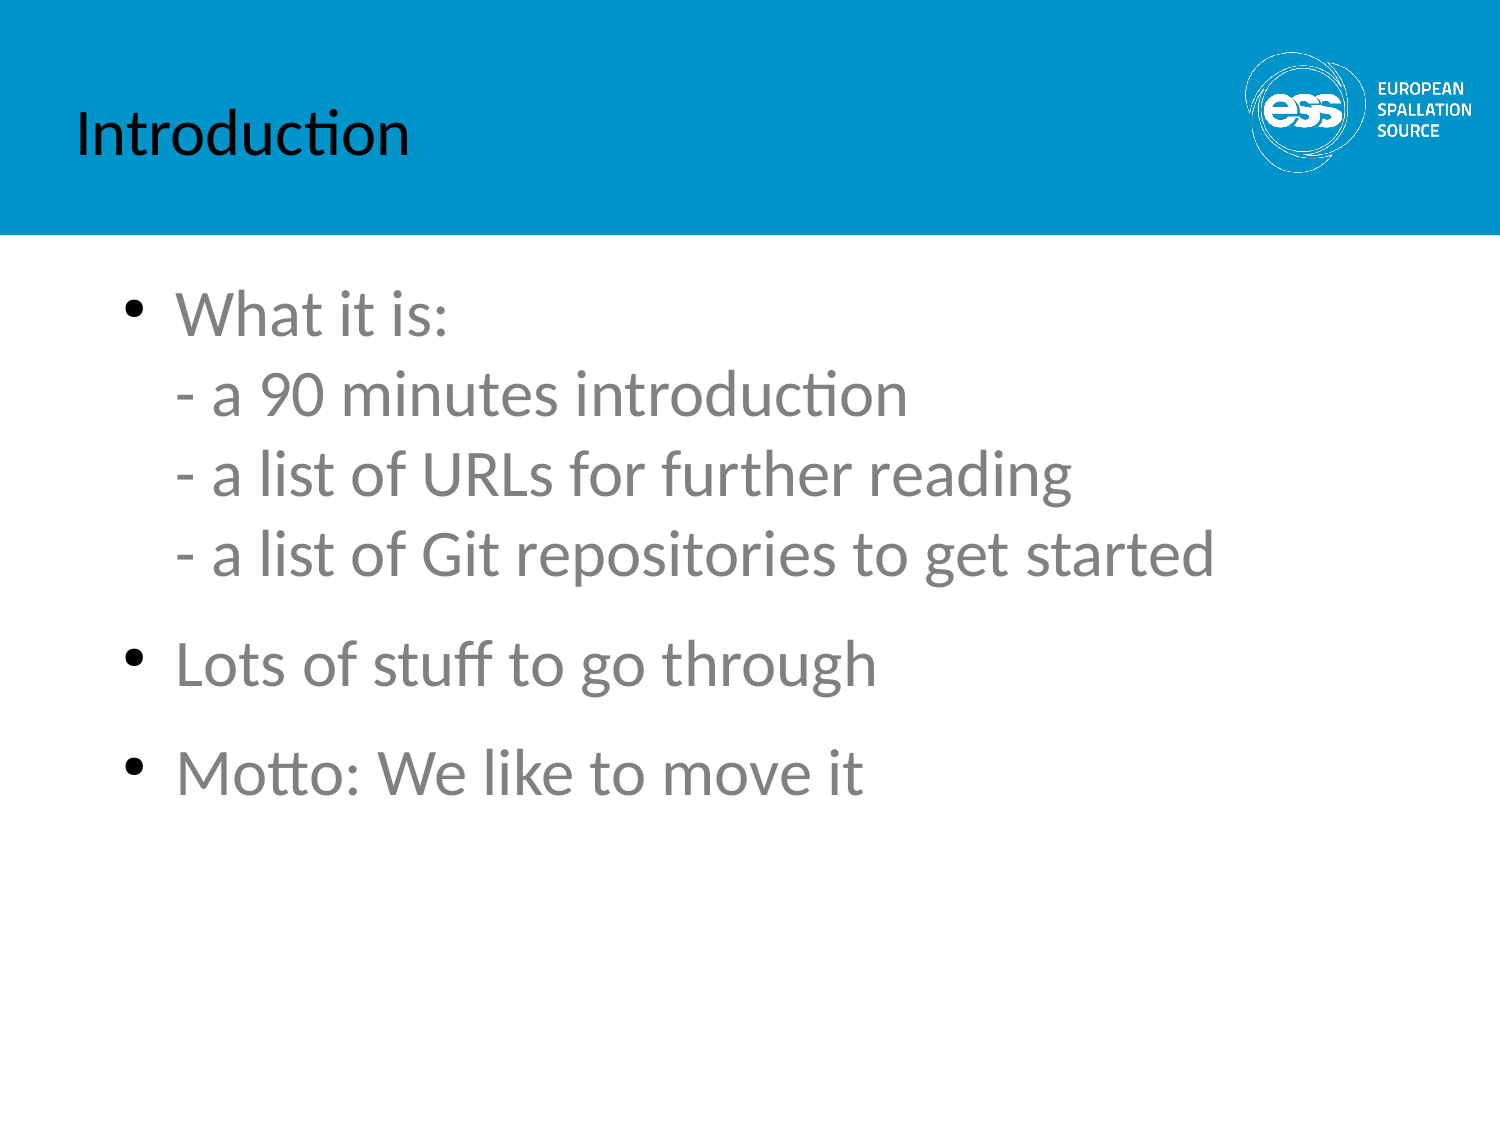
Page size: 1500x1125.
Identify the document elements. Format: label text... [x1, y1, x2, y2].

picture [1409, 104, 1415, 115]
picture [1264, 94, 1342, 127]
picture [1418, 104, 1423, 115]
picture [1423, 83, 1430, 94]
picture [1422, 125, 1428, 134]
picture [1443, 86, 1450, 93]
list What it is: - a 90 minutes introduction - a list of URLs for further reading - a list of Git repositories to get started Lots of stuff to go through Motto: We like to move it [90, 262, 1441, 1005]
picture [1436, 104, 1444, 115]
picture [1432, 125, 1438, 136]
title Introduction [75, 45, 1247, 233]
picture [1400, 83, 1407, 94]
picture [1389, 104, 1393, 115]
picture [1398, 109, 1406, 115]
picture [1379, 83, 1385, 94]
picture [1454, 83, 1458, 94]
